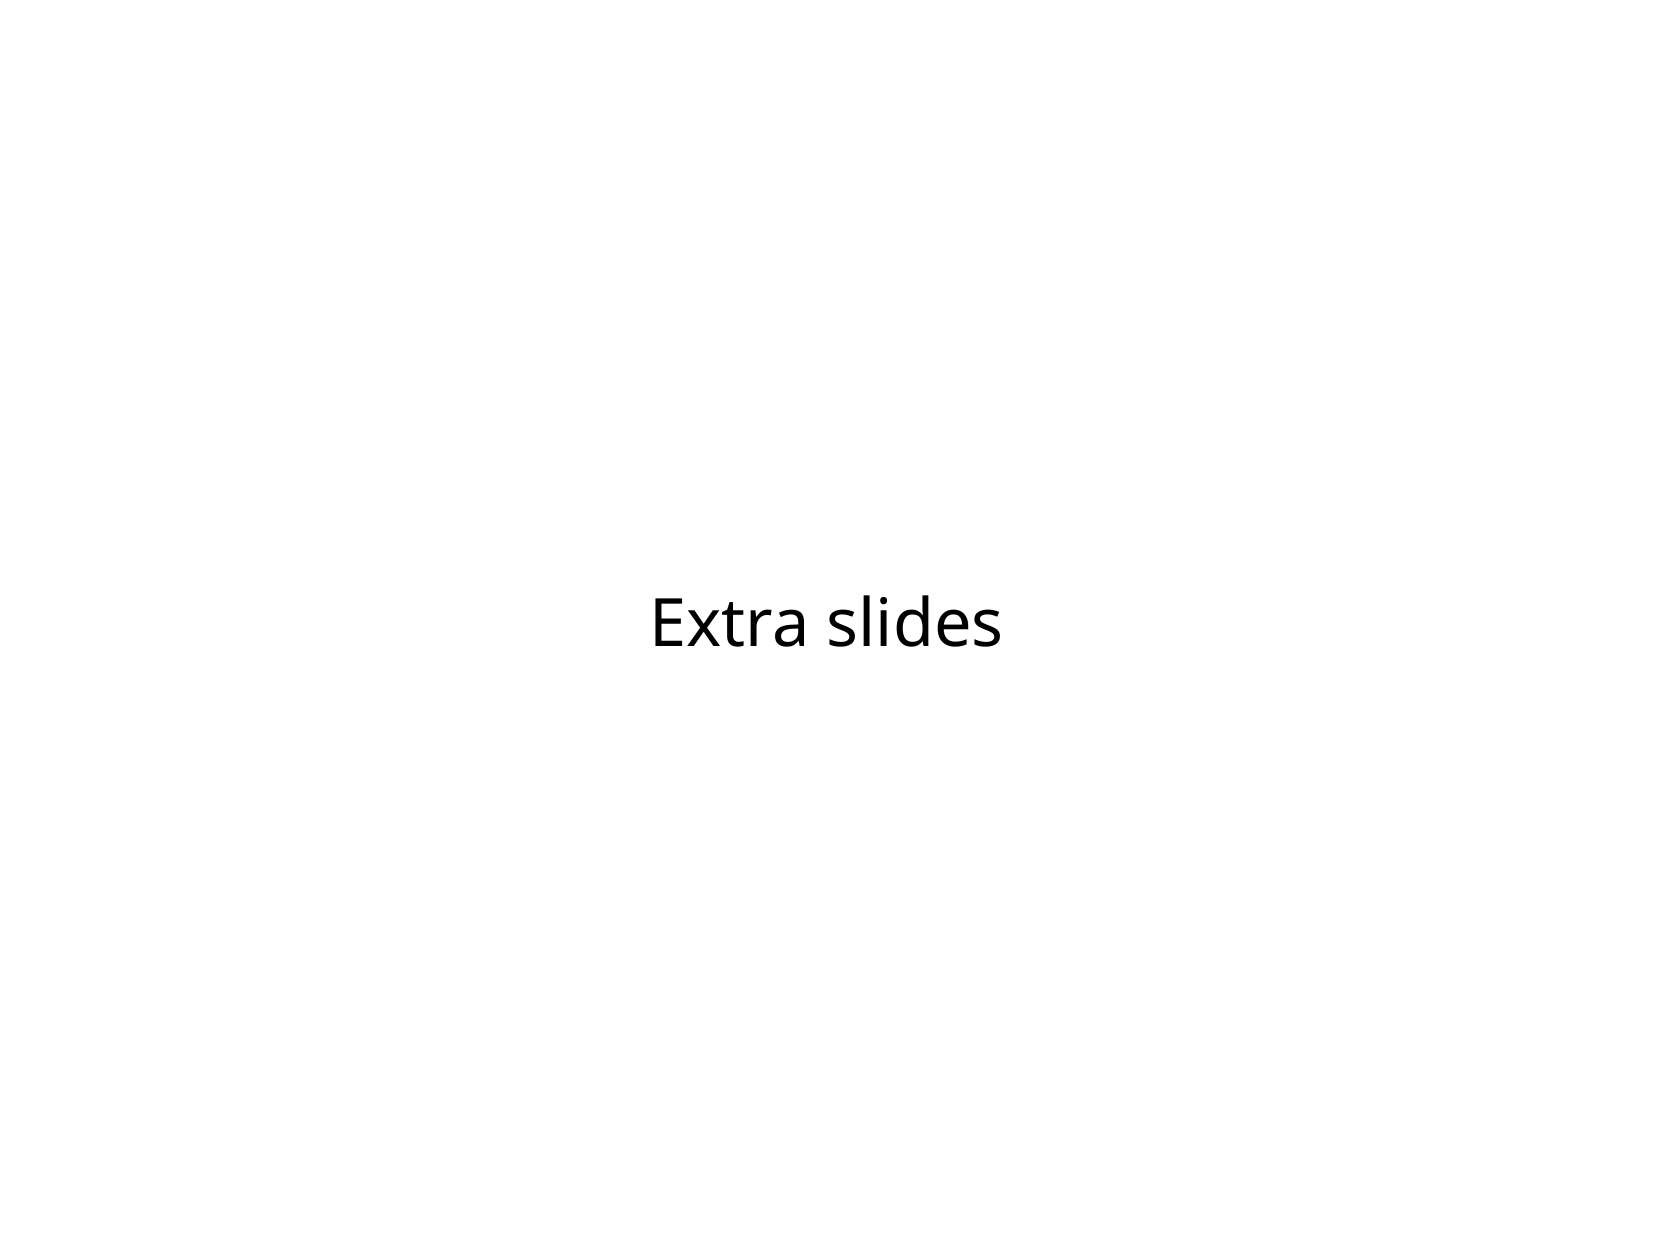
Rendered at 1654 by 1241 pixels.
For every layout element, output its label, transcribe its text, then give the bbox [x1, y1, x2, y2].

subtitle Extra slides [82, 140, 1571, 1101]
